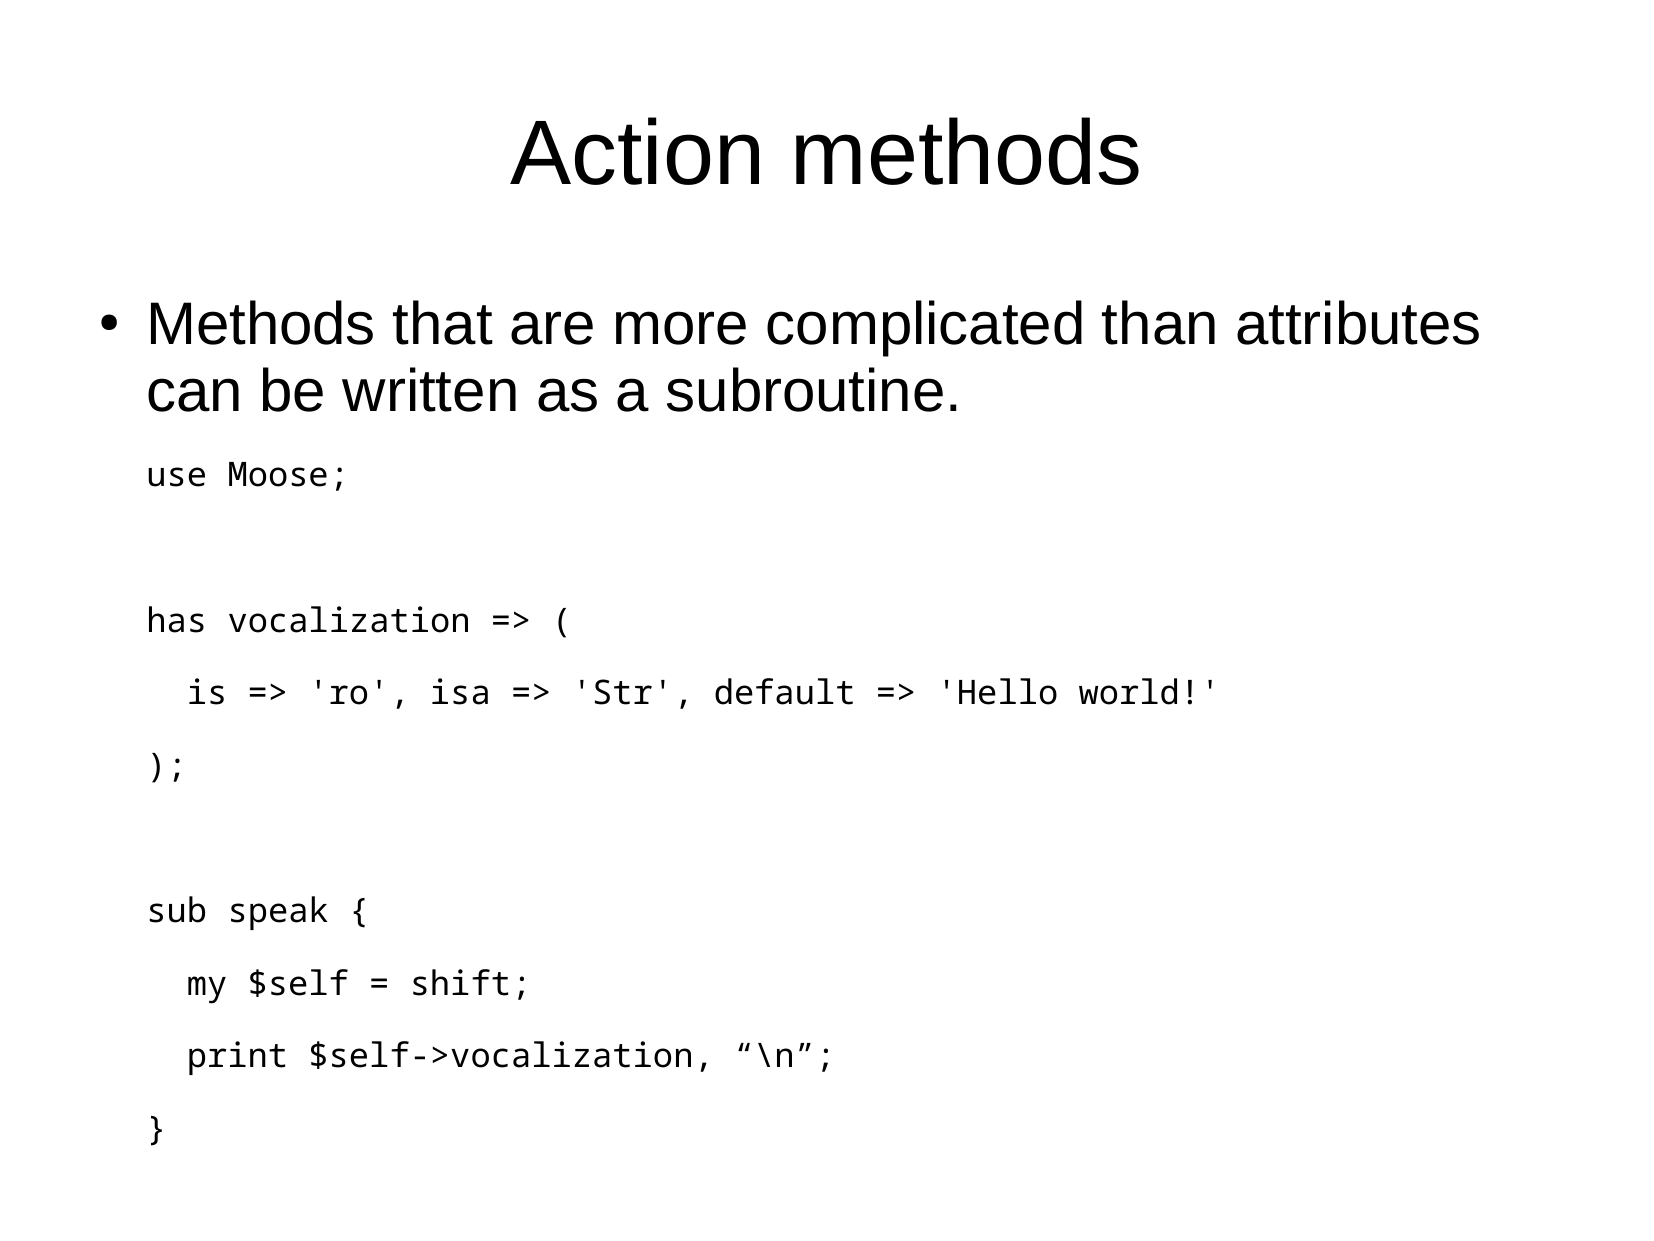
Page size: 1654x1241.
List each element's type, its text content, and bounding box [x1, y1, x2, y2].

list Methods that are more complicated than attributes can be written as a subroutine. use Moose; has vocalization => ( is => 'ro', isa => 'Str', default => 'Hello world!' ); sub speak { my $self = shift; print $self->vocalization, “\n”; } [82, 290, 1571, 1156]
title Action methods [82, 49, 1571, 257]
